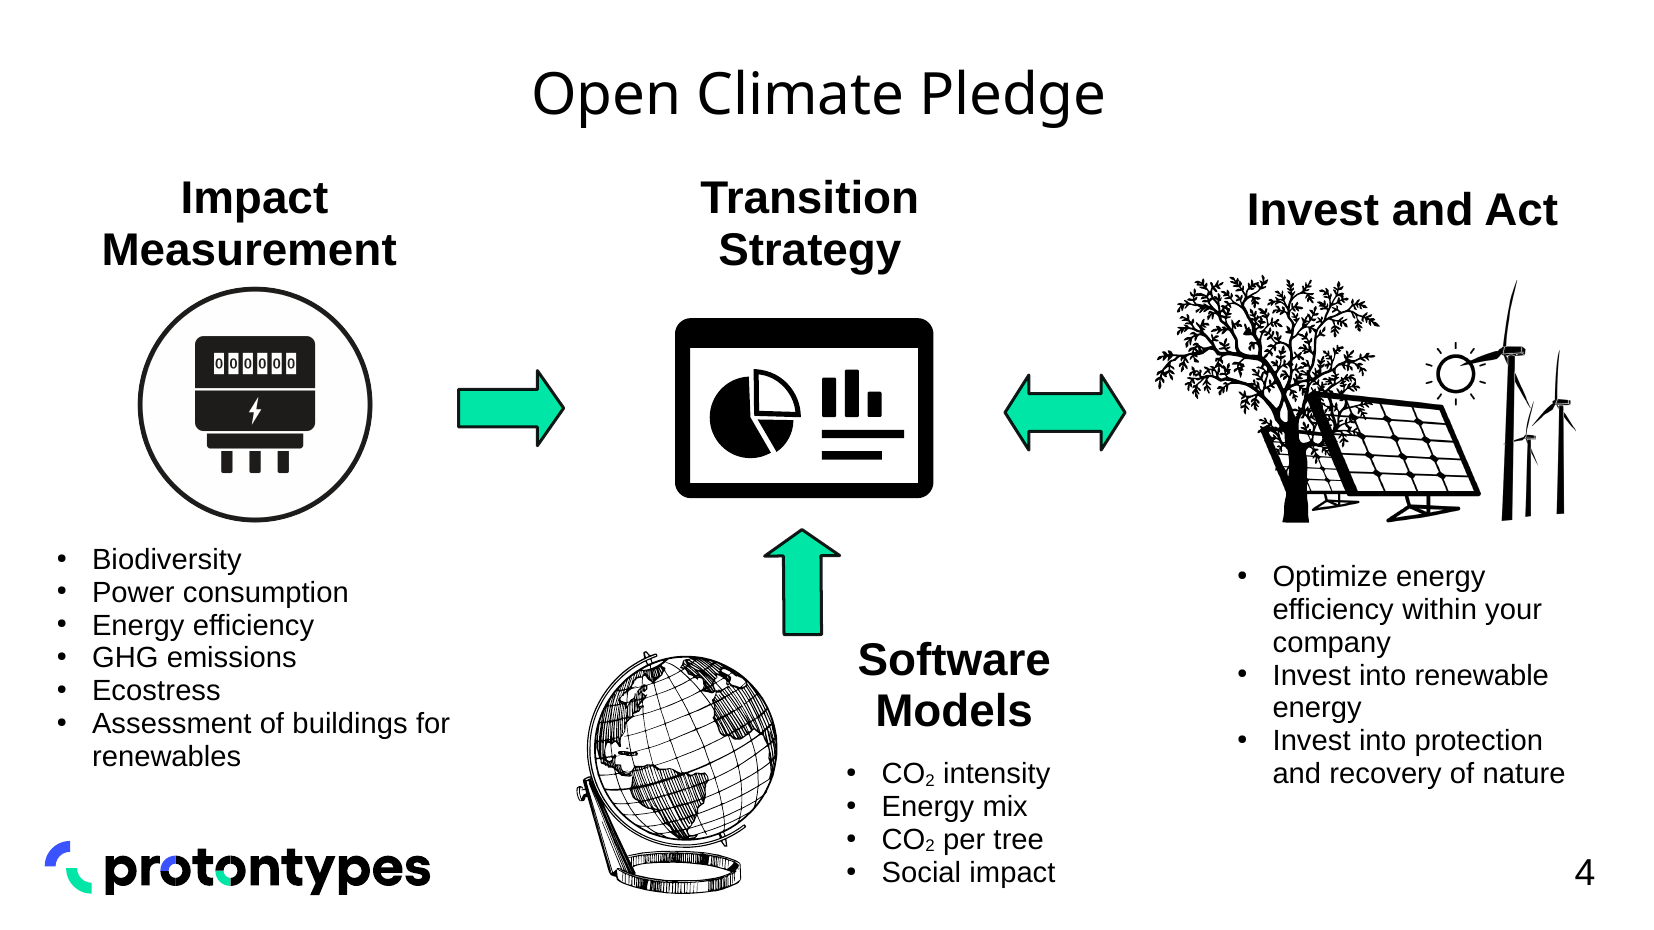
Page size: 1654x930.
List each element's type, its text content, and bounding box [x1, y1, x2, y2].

text_box [784, 557, 822, 635]
text_box Invest and Act [1230, 176, 1576, 250]
text_box Impact Measurement [84, 165, 425, 285]
picture [135, 285, 375, 525]
text_box CO2 intensity Energy mix CO2 per tree Social impact [831, 750, 1207, 896]
picture [576, 650, 778, 895]
text_box Software Models [766, 626, 1142, 747]
text_box [764, 550, 778, 557]
title Open Climate Pledge [82, 36, 1571, 148]
picture [1155, 274, 1576, 545]
text_box Transition Strategy [630, 165, 991, 295]
picture [675, 318, 934, 499]
text_box [822, 550, 840, 556]
text_box Optimize energy efficiency within your company Invest into renewable energy Invest into protection and recovery of nature [1222, 552, 1598, 798]
text_box [458, 370, 542, 427]
text_box [537, 428, 543, 446]
text_box Biodiversity Power consumption Energy efficiency GHG emissions Ecostress Assessment of buildings for renewables [41, 535, 492, 813]
